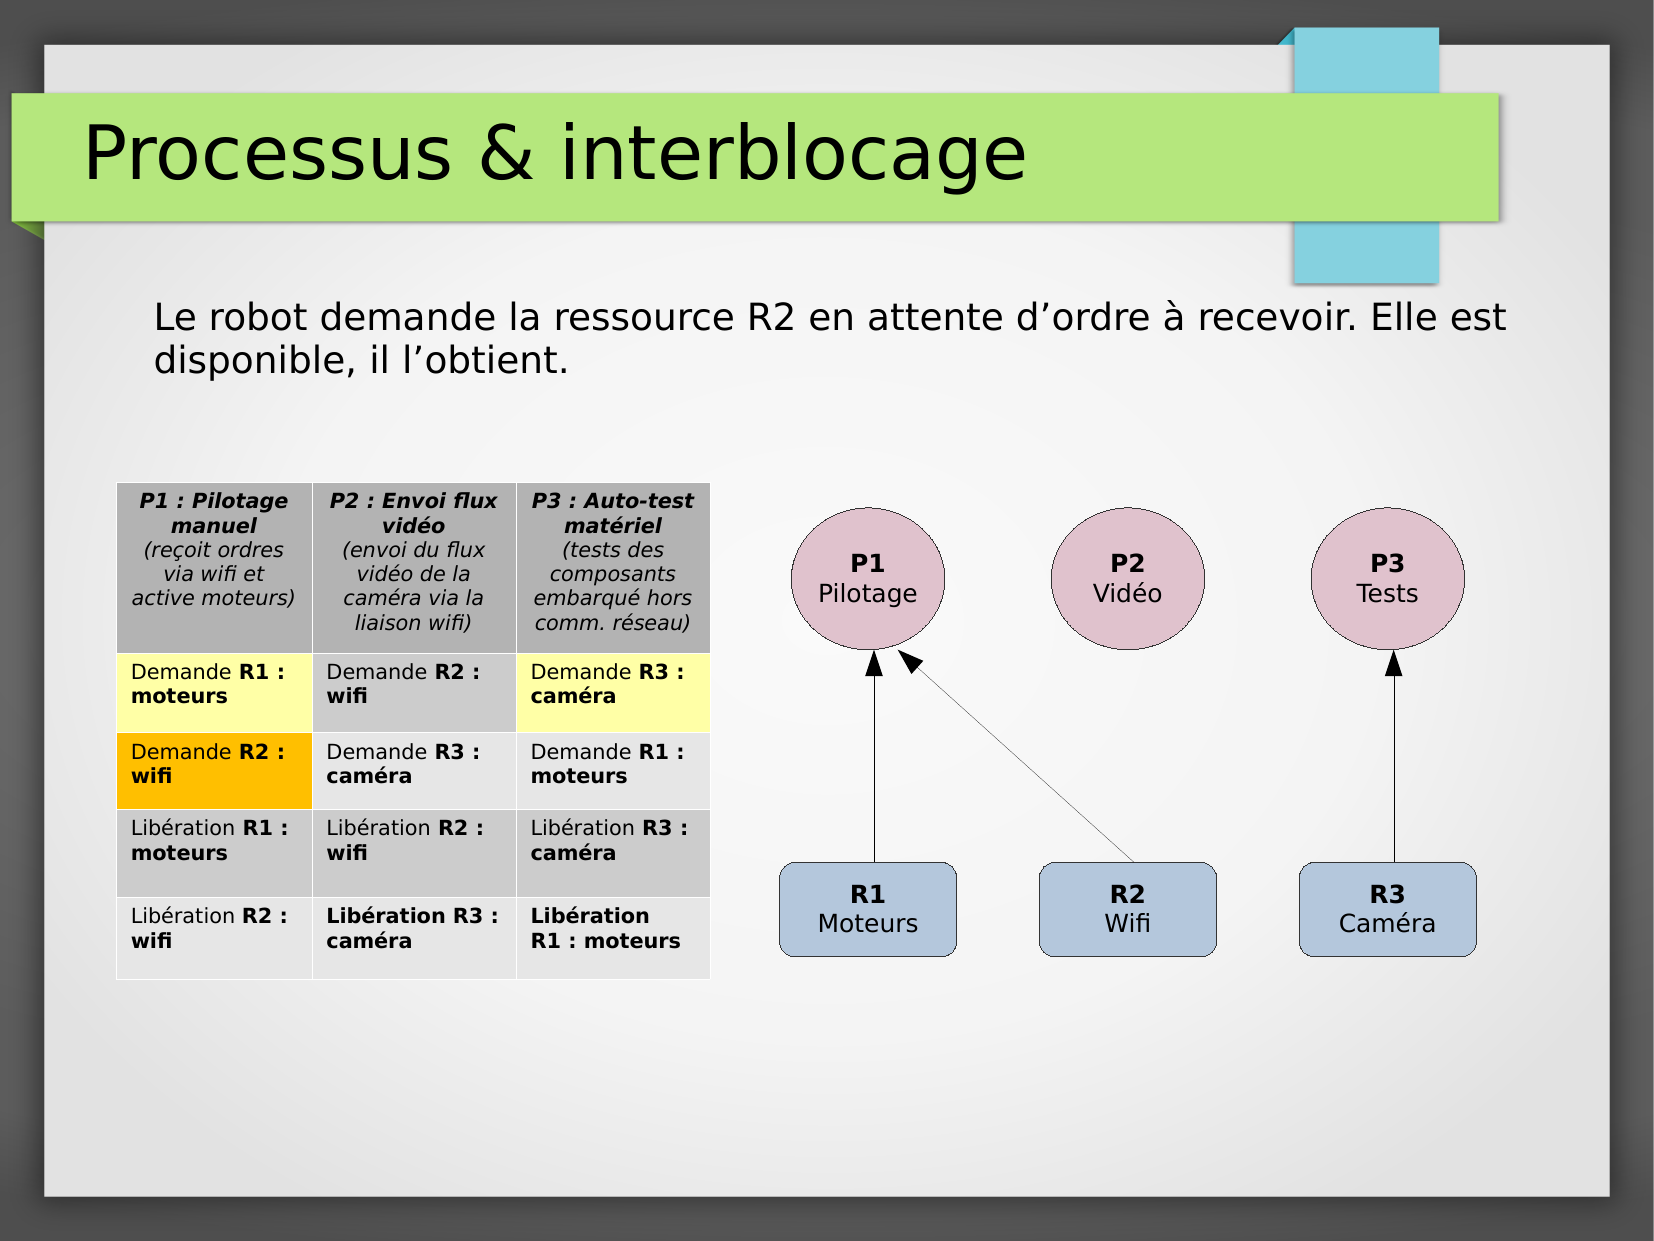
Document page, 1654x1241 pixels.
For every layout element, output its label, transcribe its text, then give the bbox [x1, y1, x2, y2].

text_box R2 Wifi [1039, 862, 1217, 957]
title Processus & interblocage [82, 94, 1264, 213]
picture [0, 0, 1654, 1241]
table_cell Demande R1 : moteurs [117, 654, 312, 732]
table_header P2 : Envoi flux vidéo (envoi du flux vidéo de la caméra via la liaison wifi) [313, 483, 516, 653]
text_box P1 Pilotage [791, 507, 945, 650]
table_cell Libération R3 : caméra [517, 810, 710, 897]
text_box P3 Tests [1311, 507, 1465, 650]
table_cell Demande R1 : moteurs [517, 733, 710, 809]
table_cell Demande R2 : wifi [313, 654, 516, 732]
table_cell Libération R3 : caméra [313, 898, 516, 979]
table_header P3 : Auto-test matériel (tests des composants embarqué hors comm. réseau) [517, 483, 710, 653]
list Le robot demande la ressource R2 en attente d’ordre à recevoir. Elle est disponible, il l’obtient. [82, 295, 1571, 449]
table_cell Libération R2 : wifi [313, 810, 516, 897]
table_header P1 : Pilotage manuel (reçoit ordres via wifi et active moteurs) [117, 483, 312, 653]
table_cell Libération R1 : moteurs [517, 898, 710, 979]
table_cell Libération R1 : moteurs [117, 810, 312, 897]
table_cell Libération R2 : wifi [117, 898, 312, 979]
text_box R3 Caméra [1299, 862, 1477, 957]
table_cell Demande R3 : caméra [517, 654, 710, 732]
text_box R1 Moteurs [779, 862, 957, 957]
table_cell Demande R3 : caméra [313, 733, 516, 809]
text_box P2 Vidéo [1051, 507, 1205, 650]
table_cell Demande R2 : wifi [117, 733, 312, 809]
